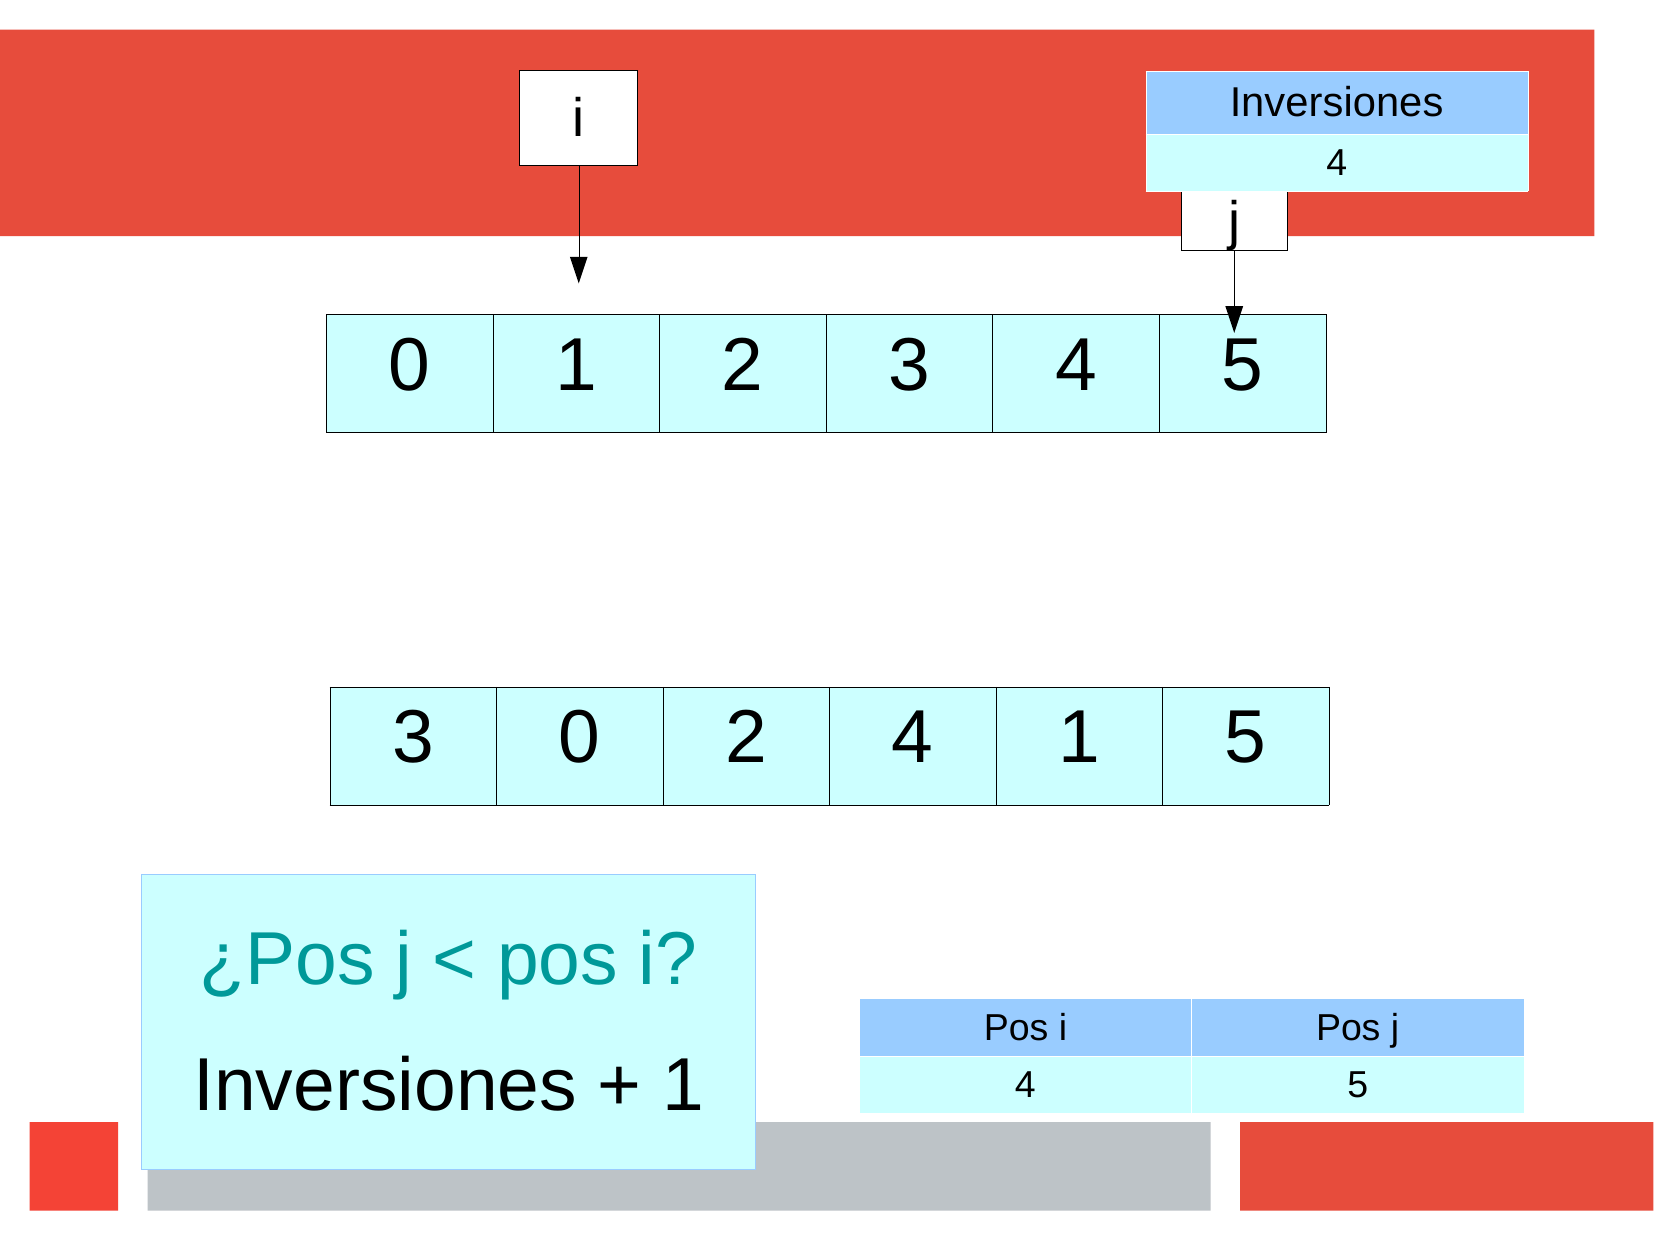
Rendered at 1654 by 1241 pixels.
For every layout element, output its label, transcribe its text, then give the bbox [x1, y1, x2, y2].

table_header Pos j [1192, 999, 1524, 1056]
table_cell 4 [860, 1057, 1191, 1113]
table_header 5 [1163, 688, 1329, 805]
table_cell 5 [1192, 1057, 1524, 1113]
table_header 1 [997, 688, 1162, 805]
table_header 4 [830, 688, 996, 805]
table_header 2 [664, 688, 829, 805]
table_header Pos i [860, 999, 1191, 1056]
table_header 1 [494, 315, 659, 432]
text_box j [1181, 192, 1288, 251]
table_header 3 [331, 688, 496, 805]
table_header Inversiones [1147, 72, 1528, 134]
table_cell 4 [1147, 135, 1528, 191]
table_header 3 [827, 315, 992, 432]
table_header 0 [497, 688, 663, 805]
text_box ¿Pos j < pos i? Inversiones + 1 [141, 874, 756, 1170]
table_header 2 [660, 315, 826, 432]
table_header 4 [993, 315, 1159, 432]
table_header 0 [327, 315, 493, 432]
text_box i [519, 70, 638, 166]
table_header 5 [1160, 315, 1326, 432]
